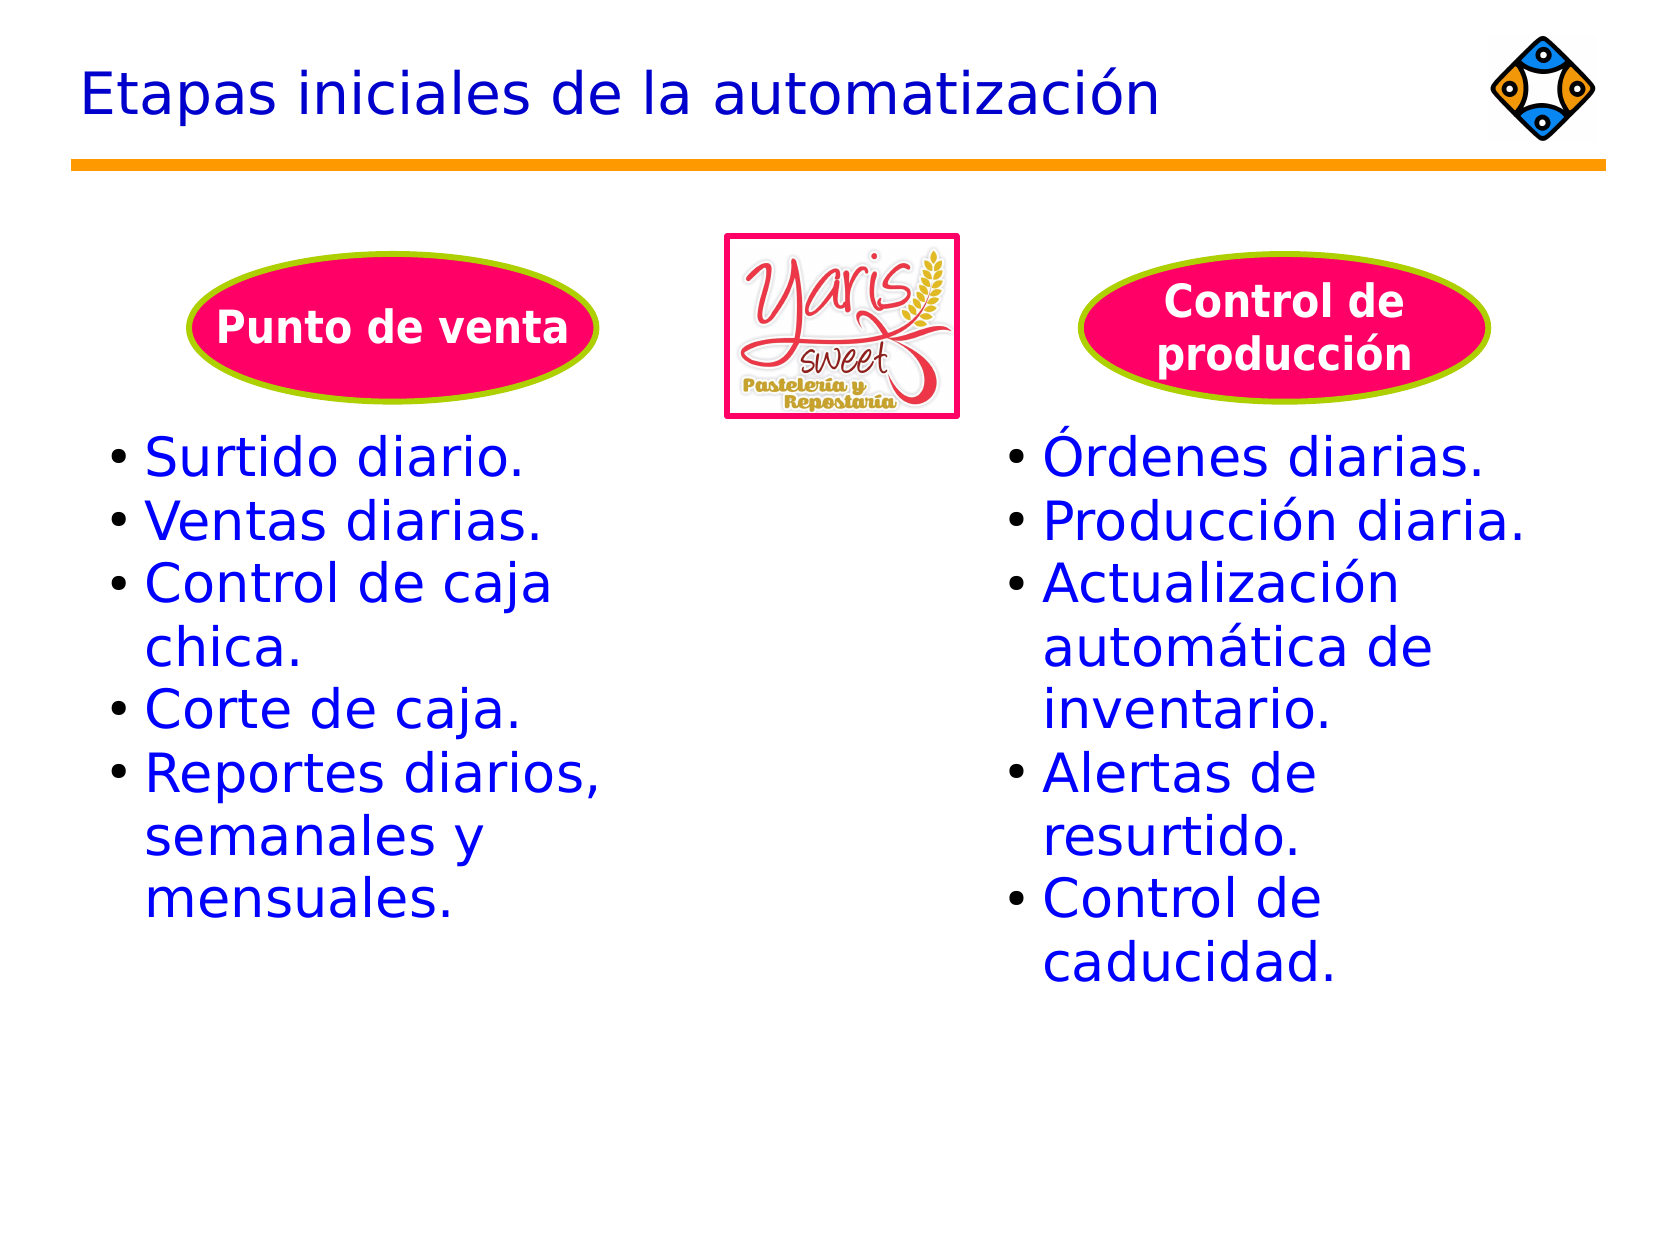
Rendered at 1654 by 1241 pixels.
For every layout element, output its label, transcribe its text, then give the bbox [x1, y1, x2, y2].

text_box Órdenes diarias. Producción diaria. Actualización automática de inventario. Alertas de resurtido. Control de caducidad. [992, 419, 1595, 1002]
picture [1488, 35, 1597, 142]
text_box Control de producción [1080, 253, 1489, 402]
text_box Surtido diario. Ventas diarias. Control de caja chica. Corte de caja. Reportes diarios, semanales y mensuales. [94, 419, 697, 939]
text_box Etapas iniciales de la automatización [64, 53, 1465, 136]
picture [735, 245, 954, 413]
text_box Punto de venta [188, 253, 597, 402]
